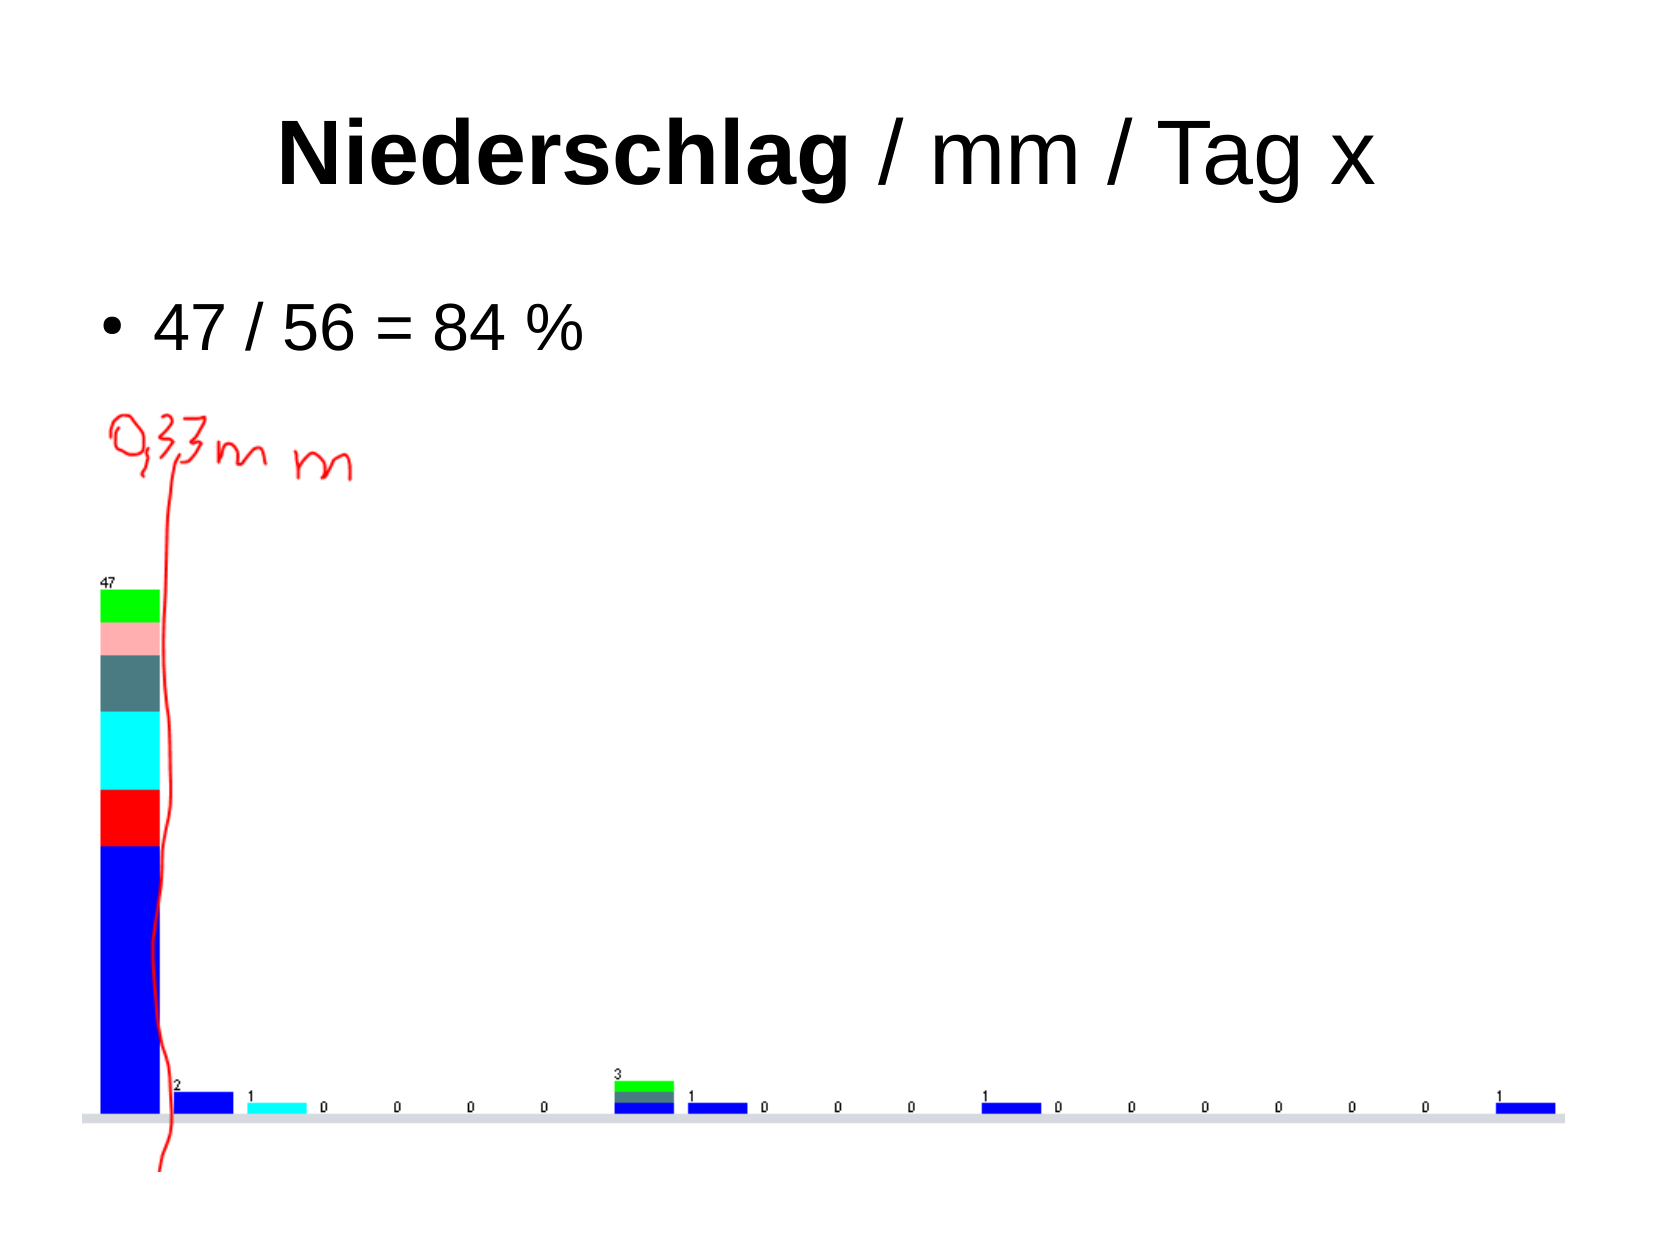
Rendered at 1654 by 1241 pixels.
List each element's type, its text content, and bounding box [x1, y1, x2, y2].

picture [82, 413, 1565, 1172]
list 47 / 56 = 84 % [82, 290, 1571, 1109]
title Niederschlag / mm / Tag x [82, 49, 1571, 257]
